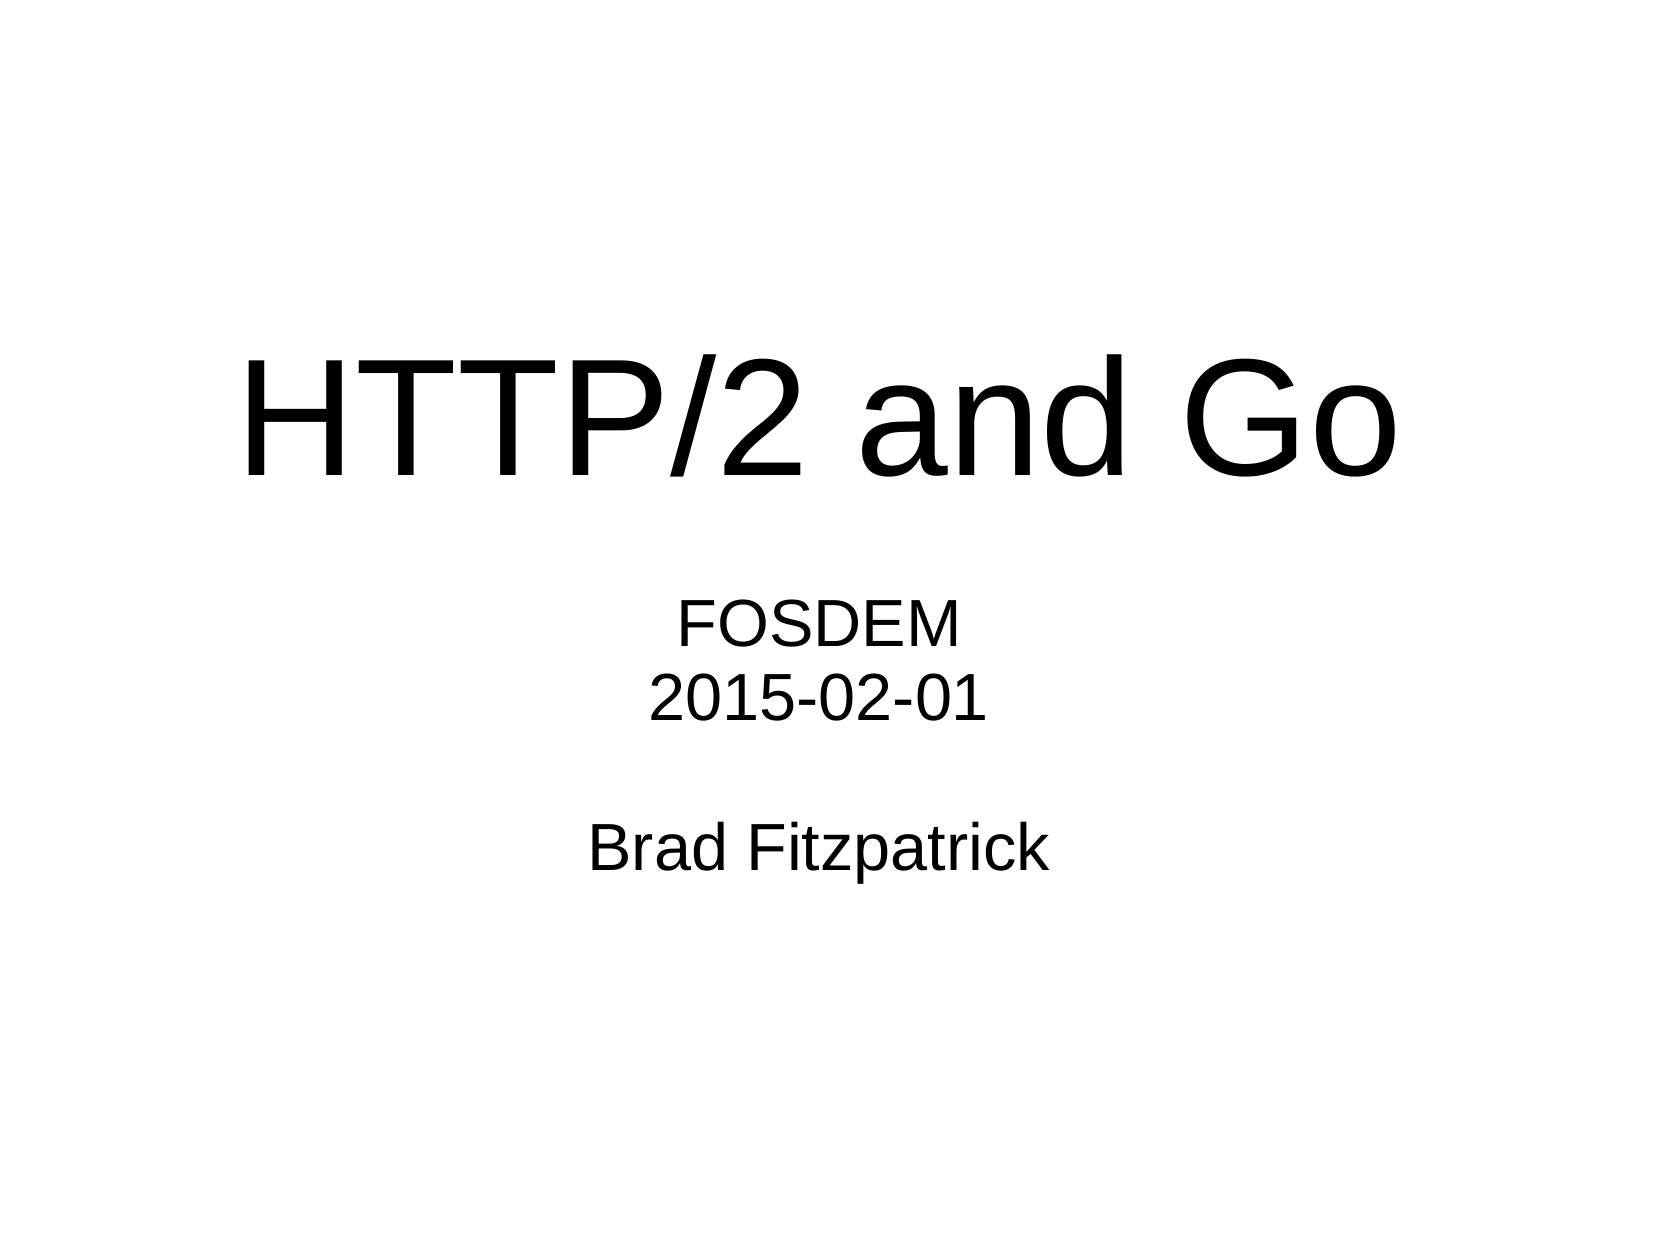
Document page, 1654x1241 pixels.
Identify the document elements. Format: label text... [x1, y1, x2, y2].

subtitle HTTP/2 and Go FOSDEM 2015-02-01 Brad Fitzpatrick [75, 75, 1564, 1135]
